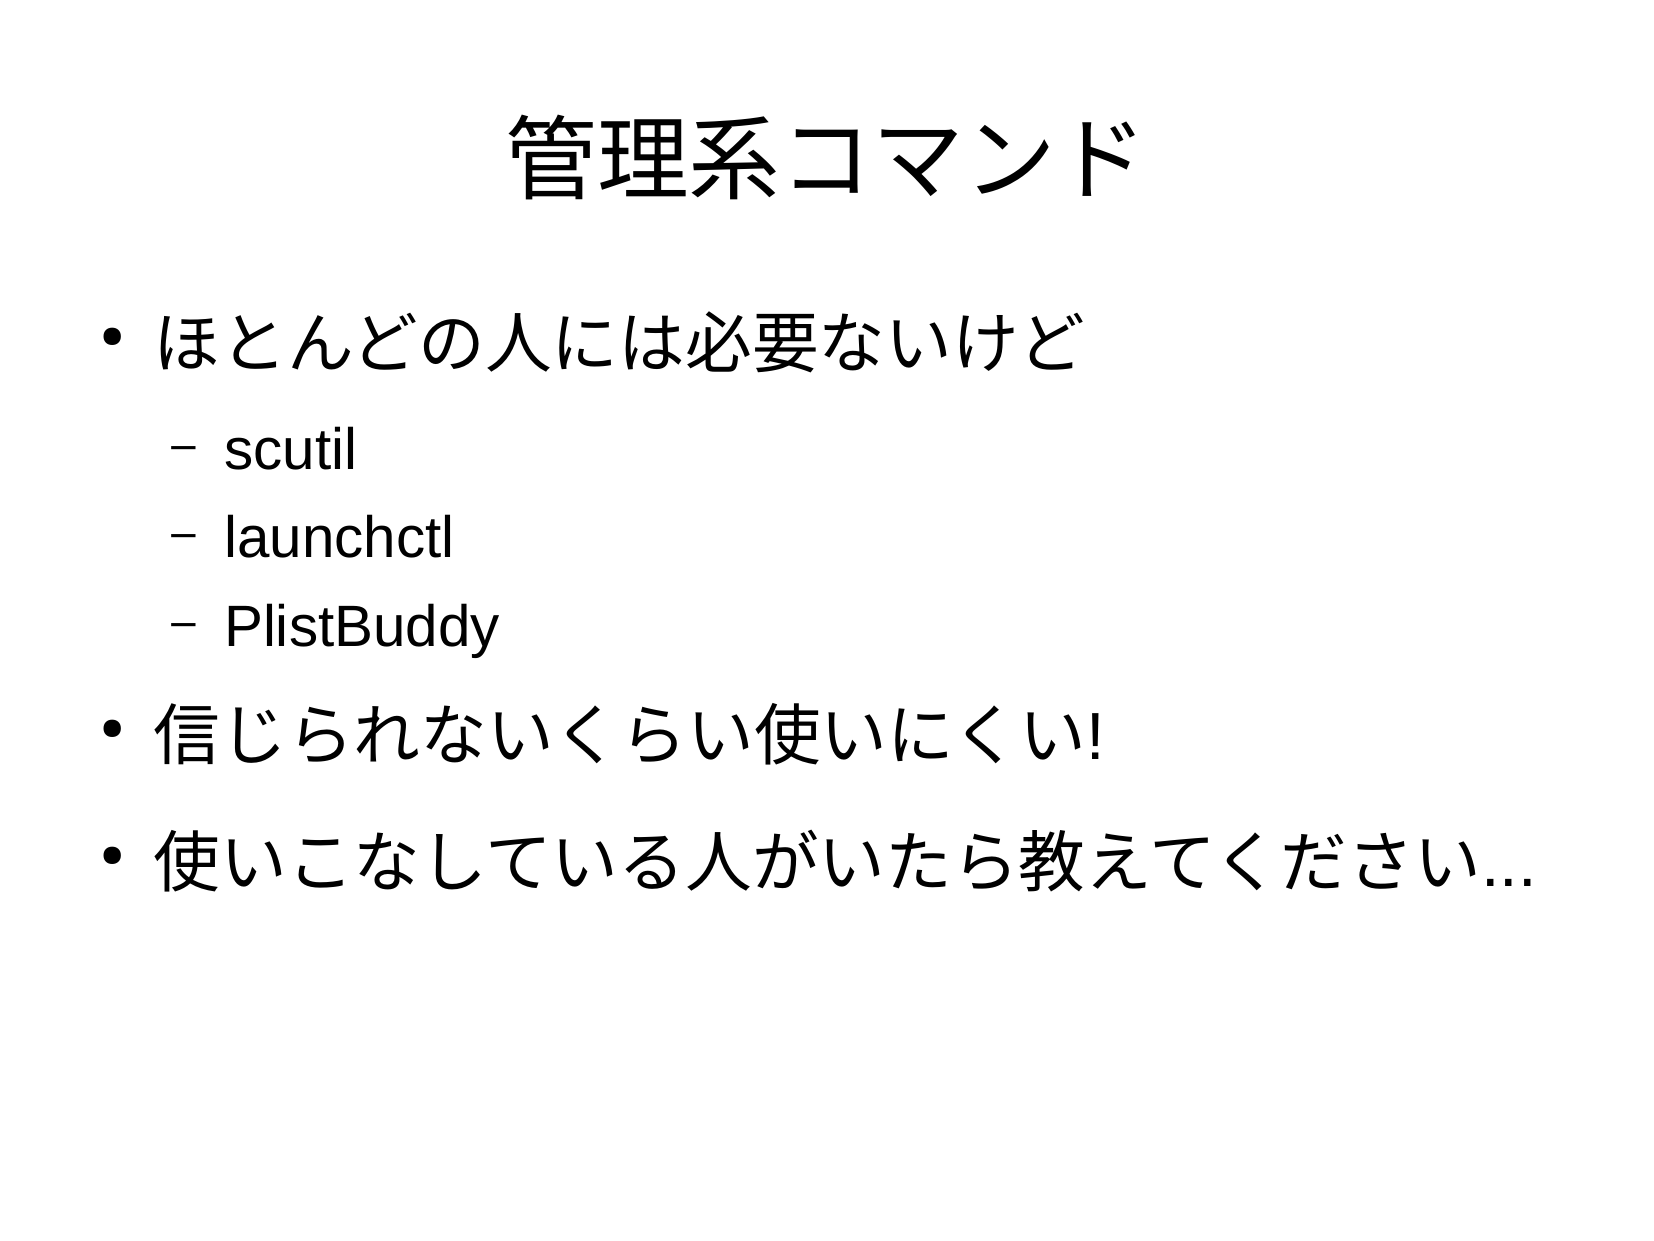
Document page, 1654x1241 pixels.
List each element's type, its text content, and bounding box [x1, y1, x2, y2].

title 管理系コマンド [82, 49, 1571, 257]
list ほとんどの人には必要ないけど scutil launchctl PlistBuddy 信じられないくらい使いにくい! 使いこなしている人がいたら教えてください... [82, 290, 1571, 1010]
